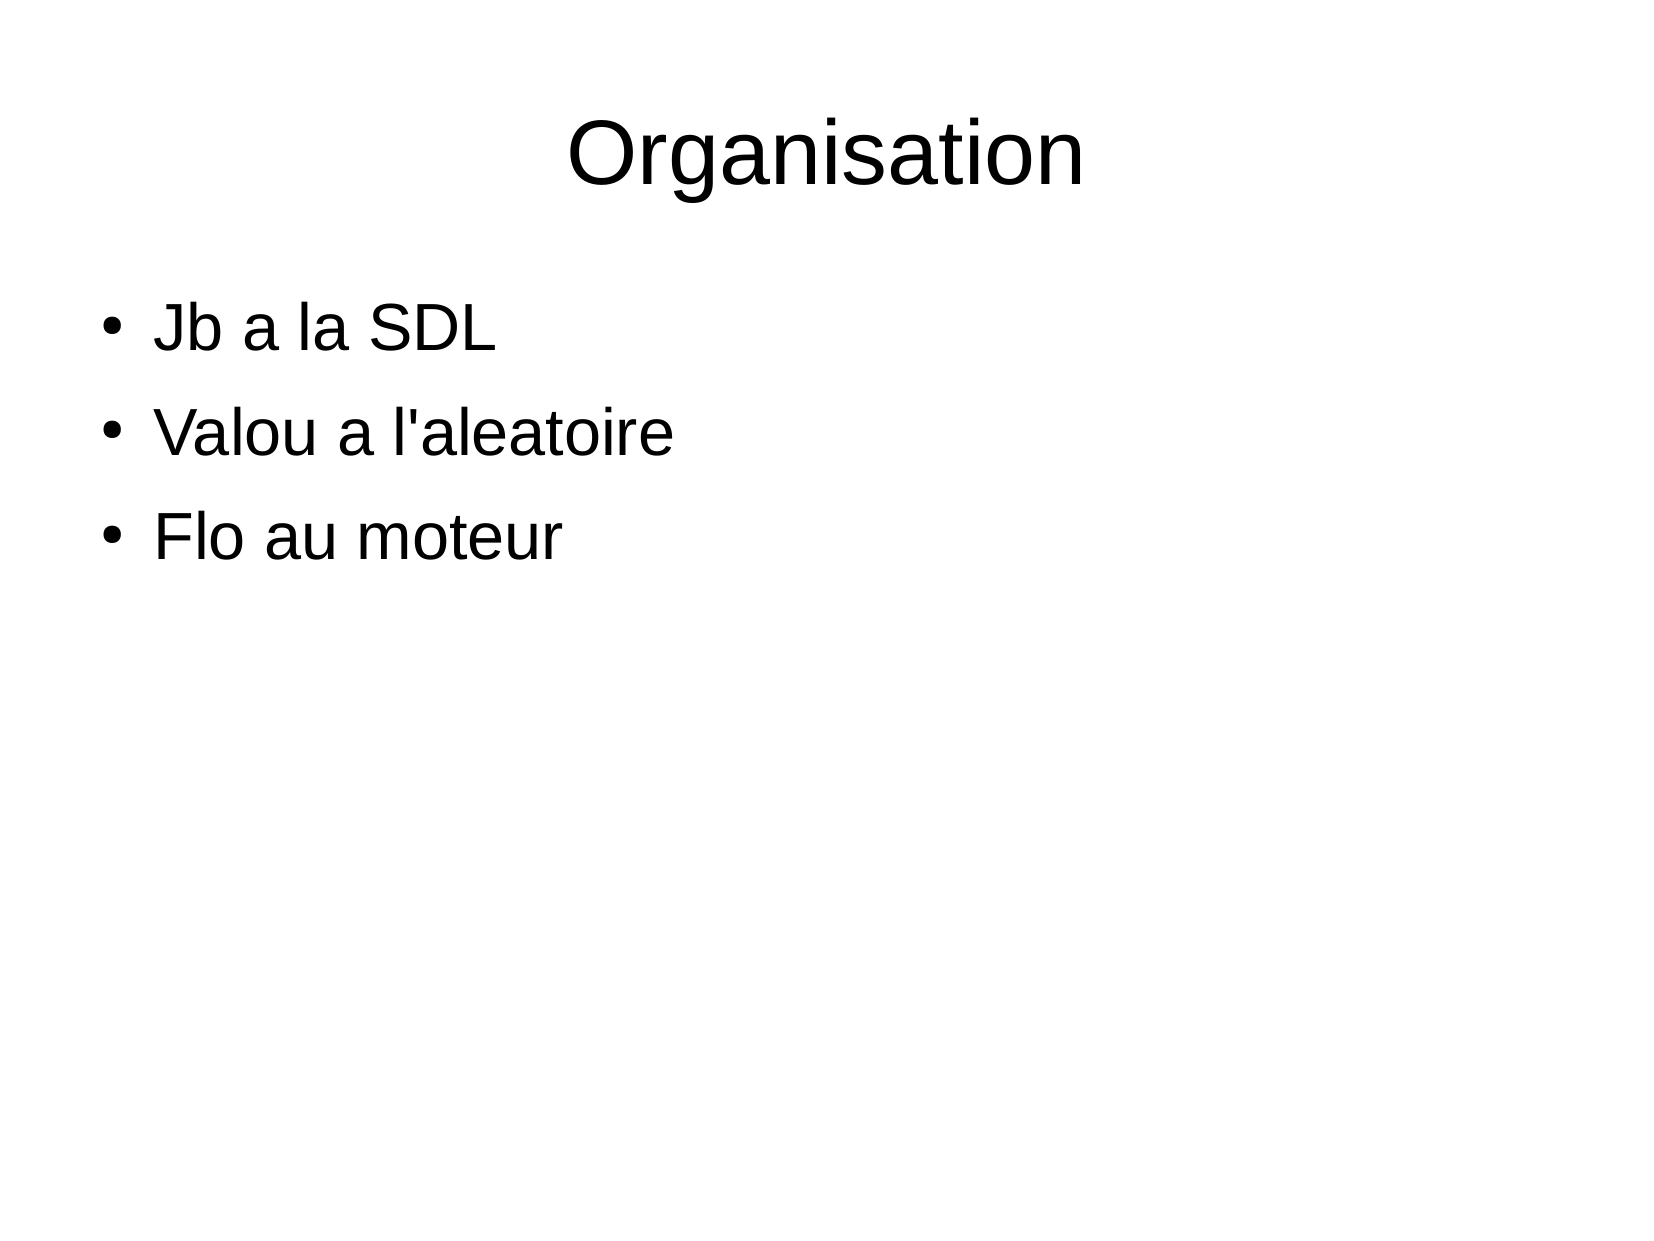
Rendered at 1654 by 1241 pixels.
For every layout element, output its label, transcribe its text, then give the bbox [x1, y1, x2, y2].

list Jb a la SDL Valou a l'aleatoire Flo au moteur [82, 290, 1571, 1010]
title Organisation [82, 49, 1571, 257]
